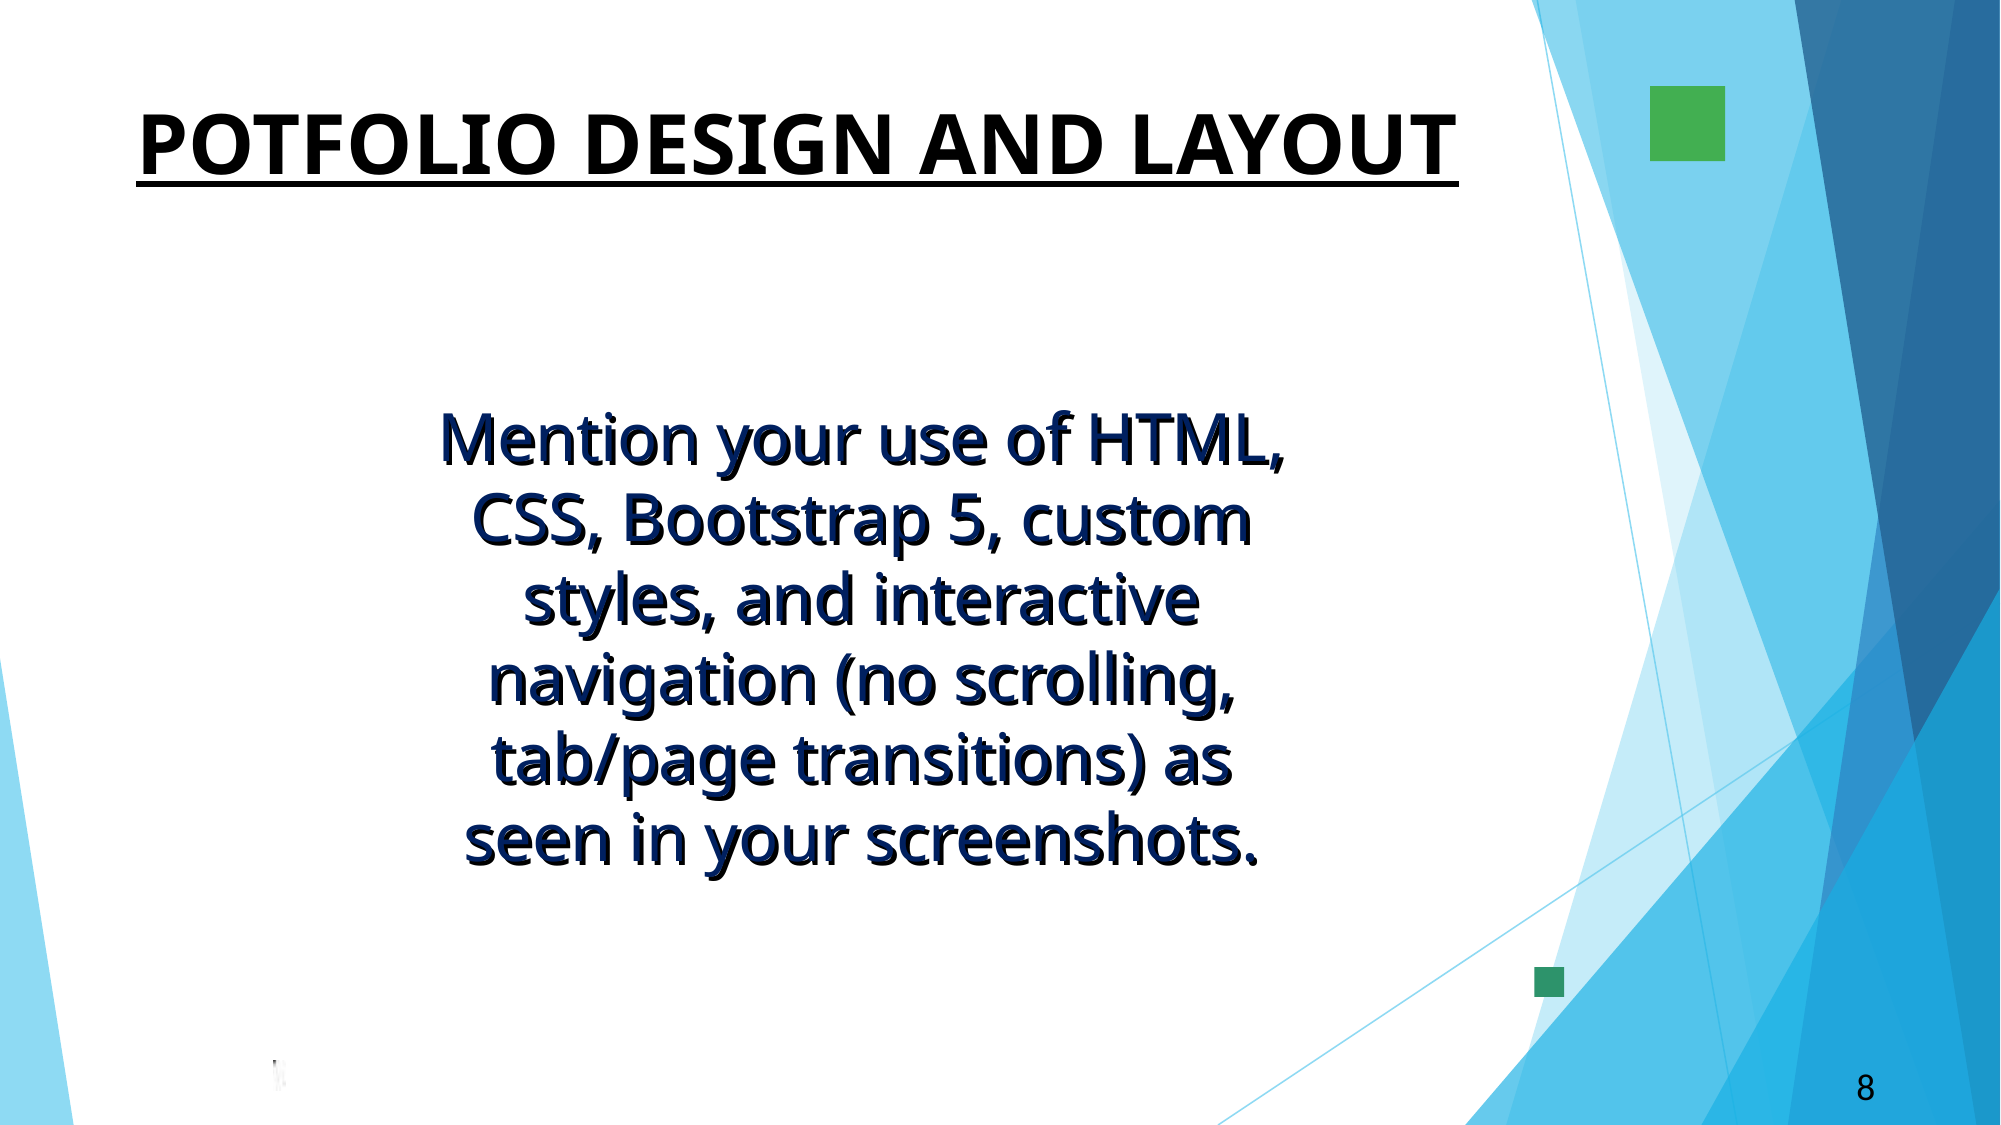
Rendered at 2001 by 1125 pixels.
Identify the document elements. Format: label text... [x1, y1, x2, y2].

text_box 8 [1849, 1061, 1888, 1094]
text_box [1650, 86, 1726, 162]
text_box [1534, 967, 1565, 997]
text_box Mention your use of HTML, CSS, Bootstrap 5, custom styles, and interactive navigation (no scrolling, tab/page transitions) as seen in your screenshots. [412, 387, 1311, 882]
text_box POTFOLIO DESIGN AND LAYOUT [75, 88, 1518, 192]
picture [273, 1060, 286, 1091]
